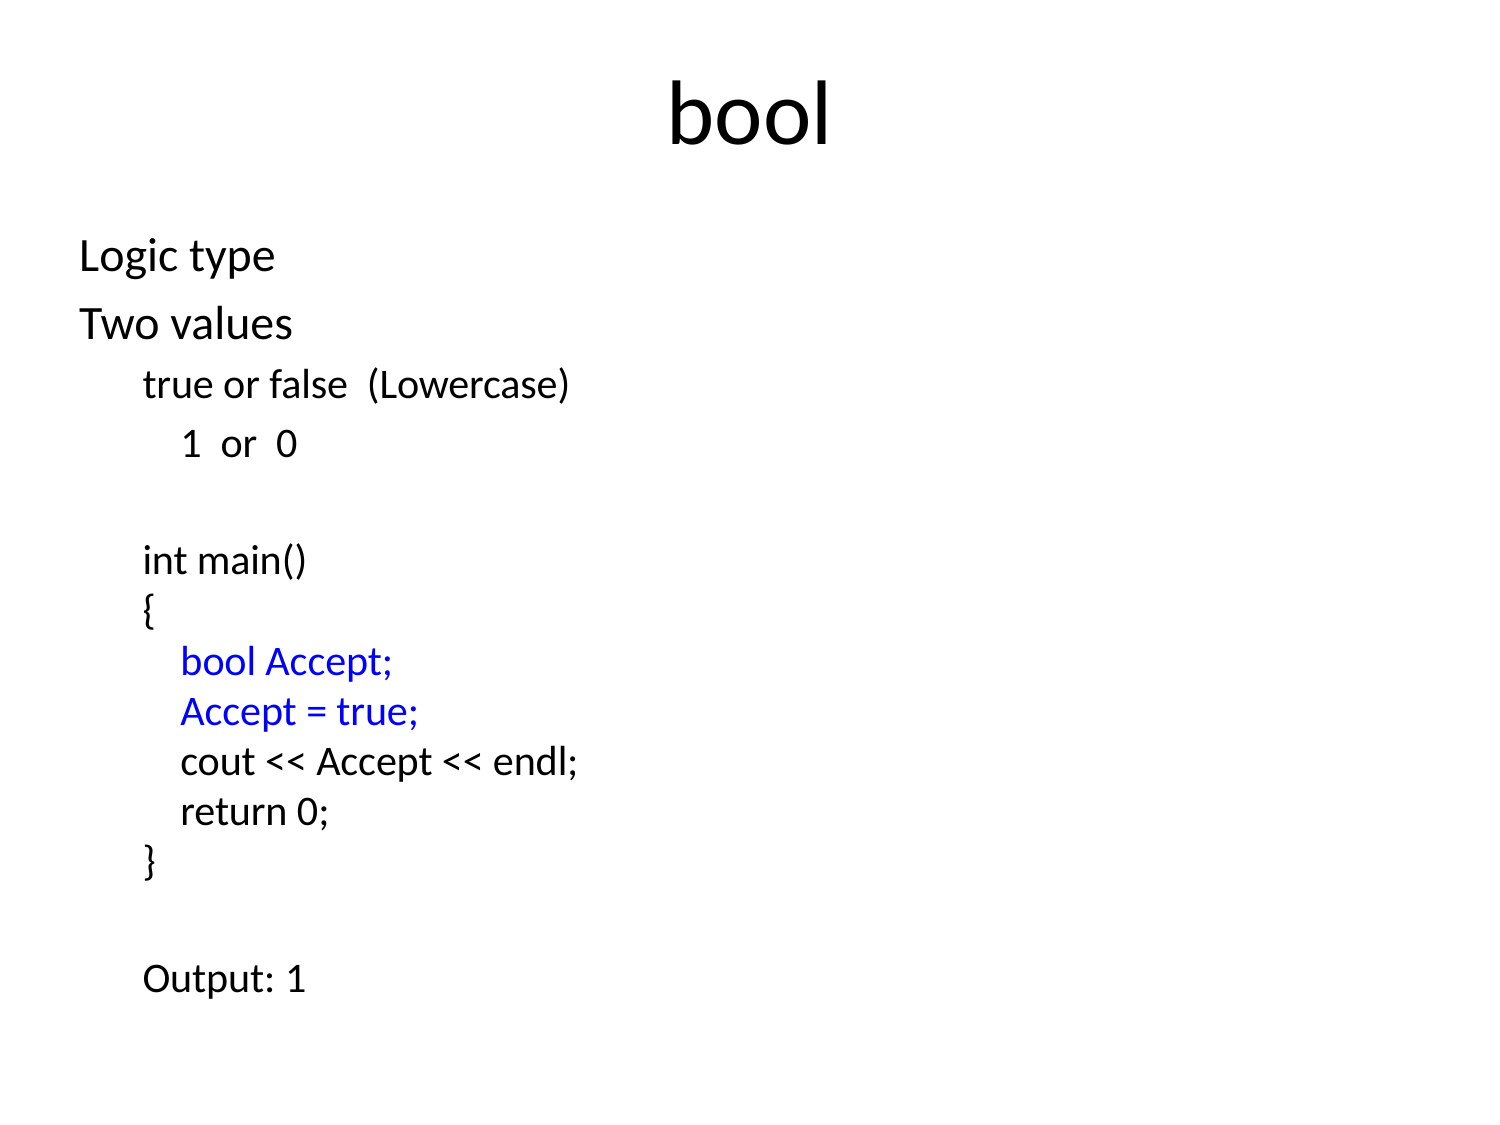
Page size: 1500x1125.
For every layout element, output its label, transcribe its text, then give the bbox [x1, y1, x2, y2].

list Logic type Two values true or false (Lowercase) 1 or 0 int main() { bool Accept; Accept = true; cout << Accept << endl; return 0; } Output: 1 [64, 216, 1415, 1020]
title bool [75, 14, 1425, 202]
